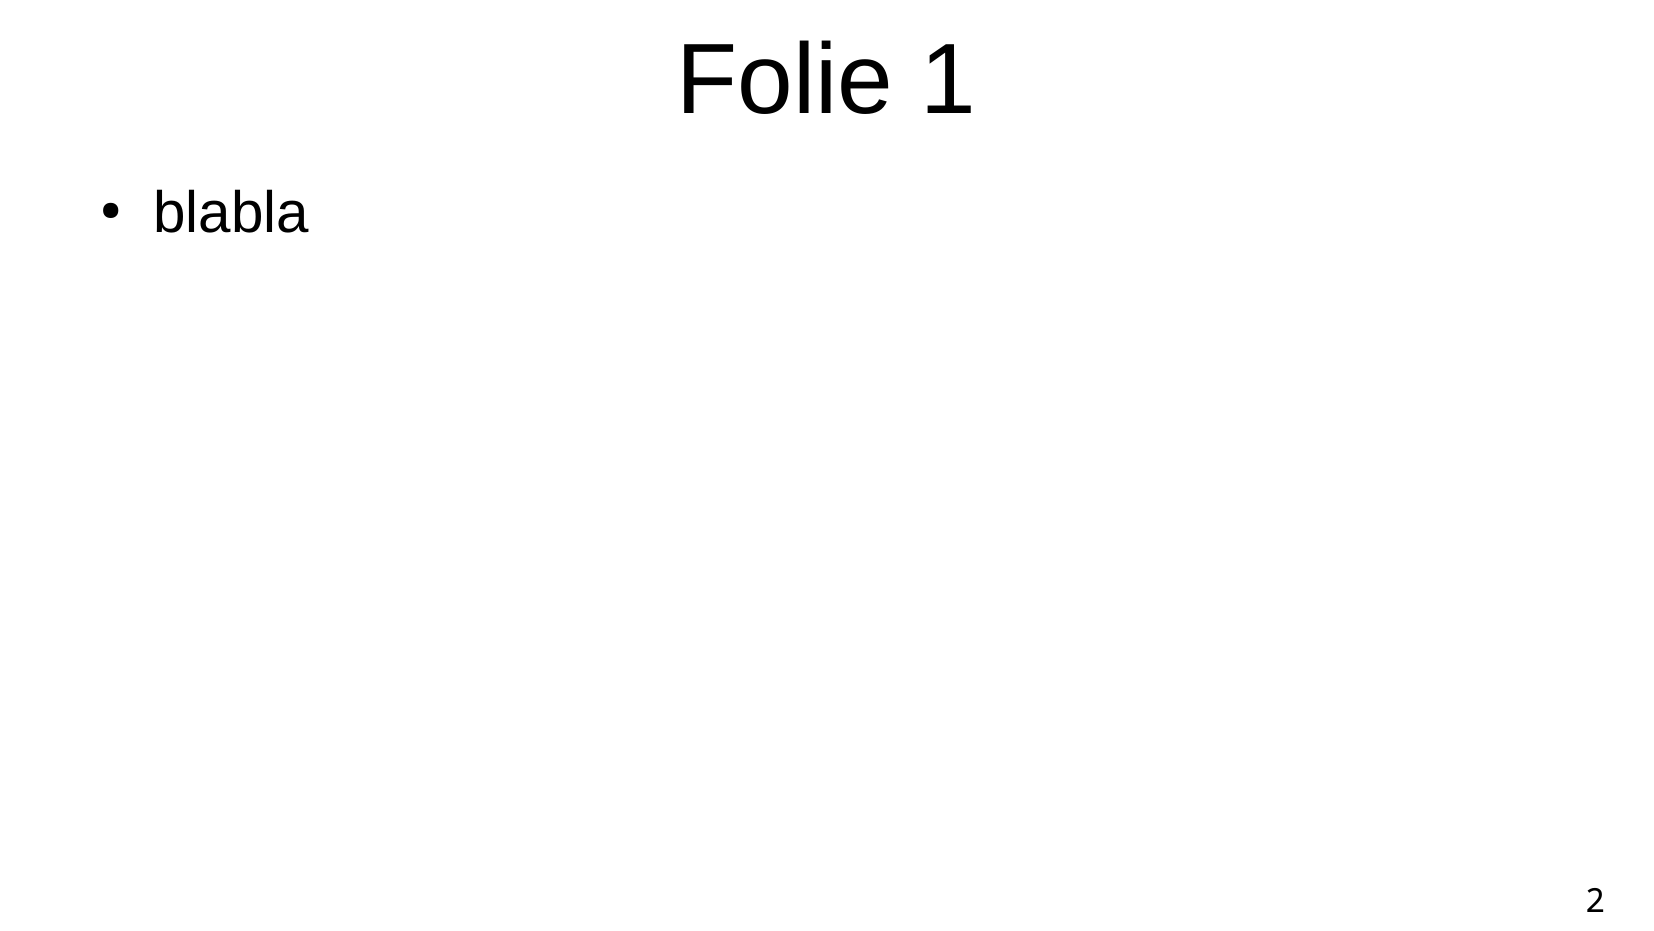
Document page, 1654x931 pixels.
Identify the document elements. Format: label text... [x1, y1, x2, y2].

title Folie 1 [82, 1, 1571, 157]
list blabla [82, 180, 1571, 811]
